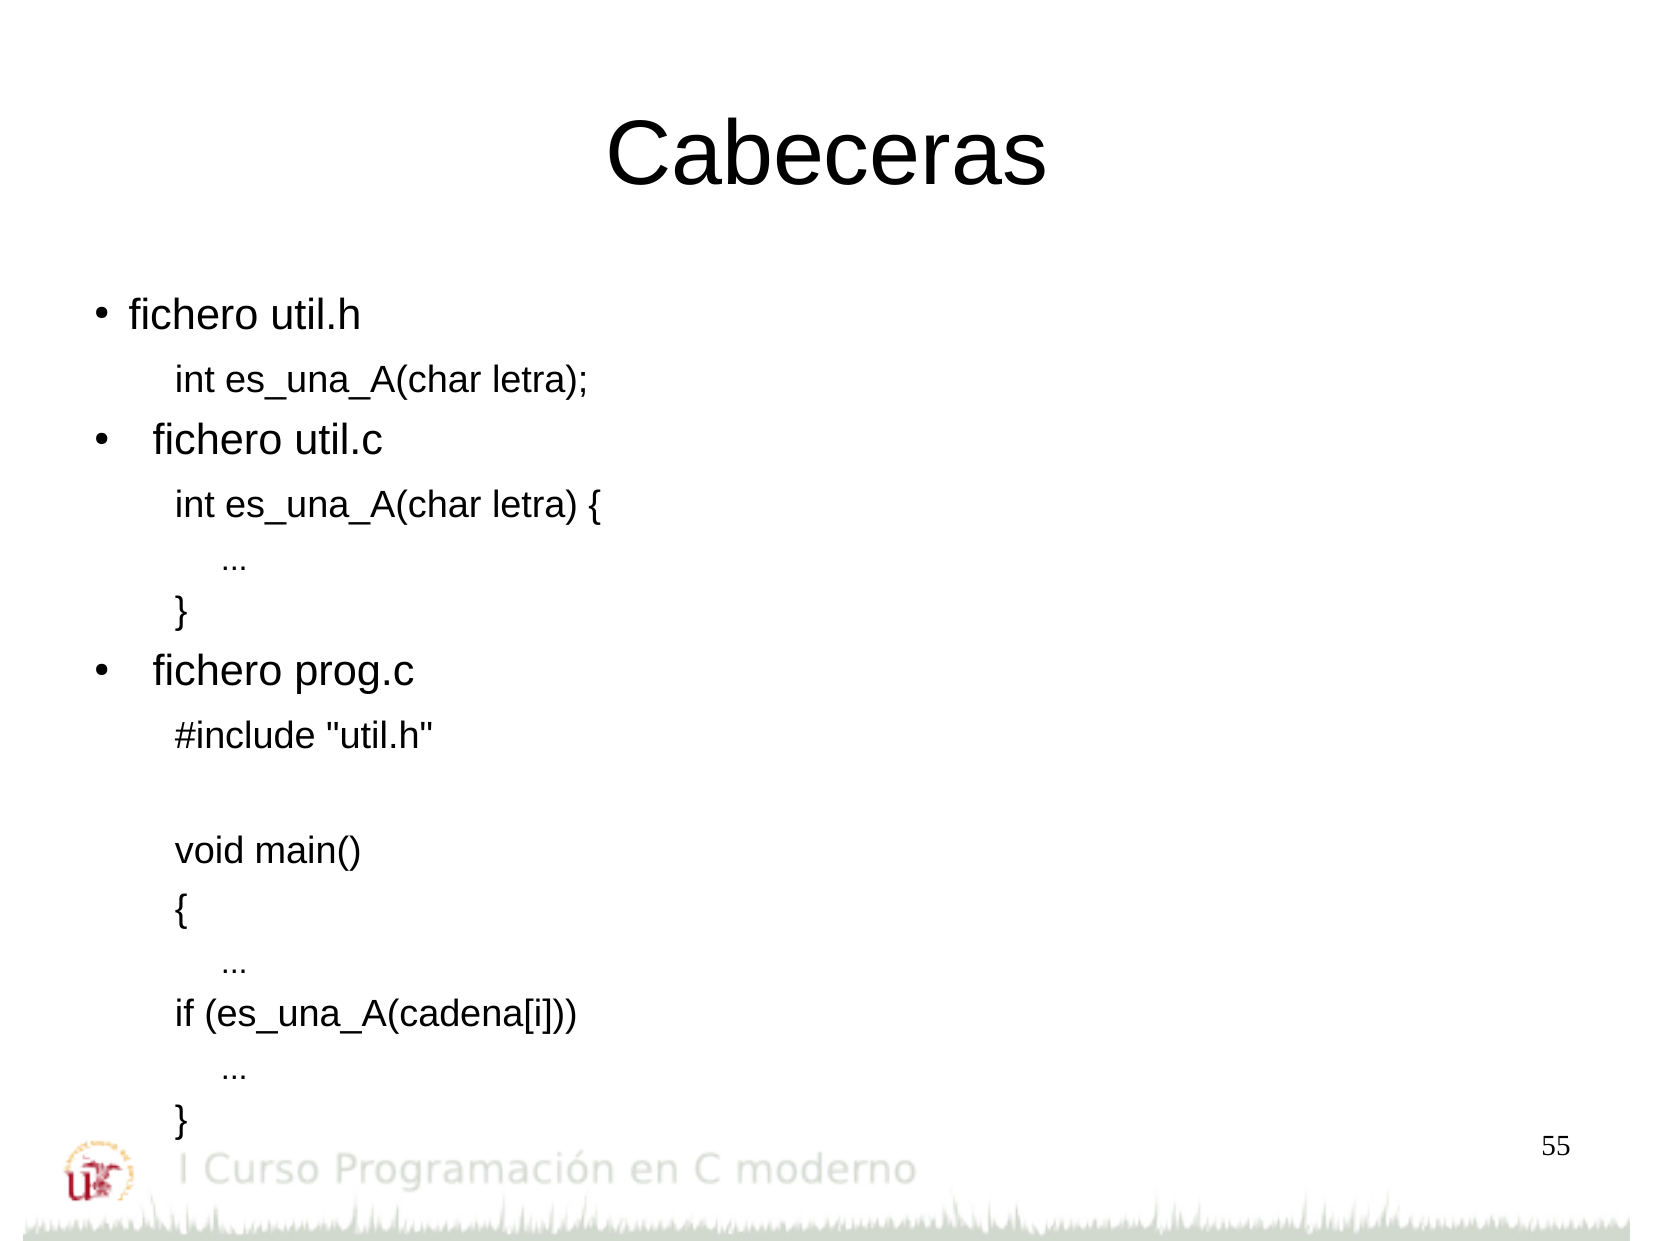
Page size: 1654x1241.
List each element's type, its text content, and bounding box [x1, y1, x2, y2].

title Cabeceras [82, 49, 1571, 257]
picture [23, 1136, 1630, 1241]
list fichero util.h int es_una_A(char letra); fichero util.c int es_una_A(char letra) { ... } fichero prog.c #include "util.h" void main() { ... if (es_una_A(cadena[i])) ... } [82, 290, 1654, 1146]
